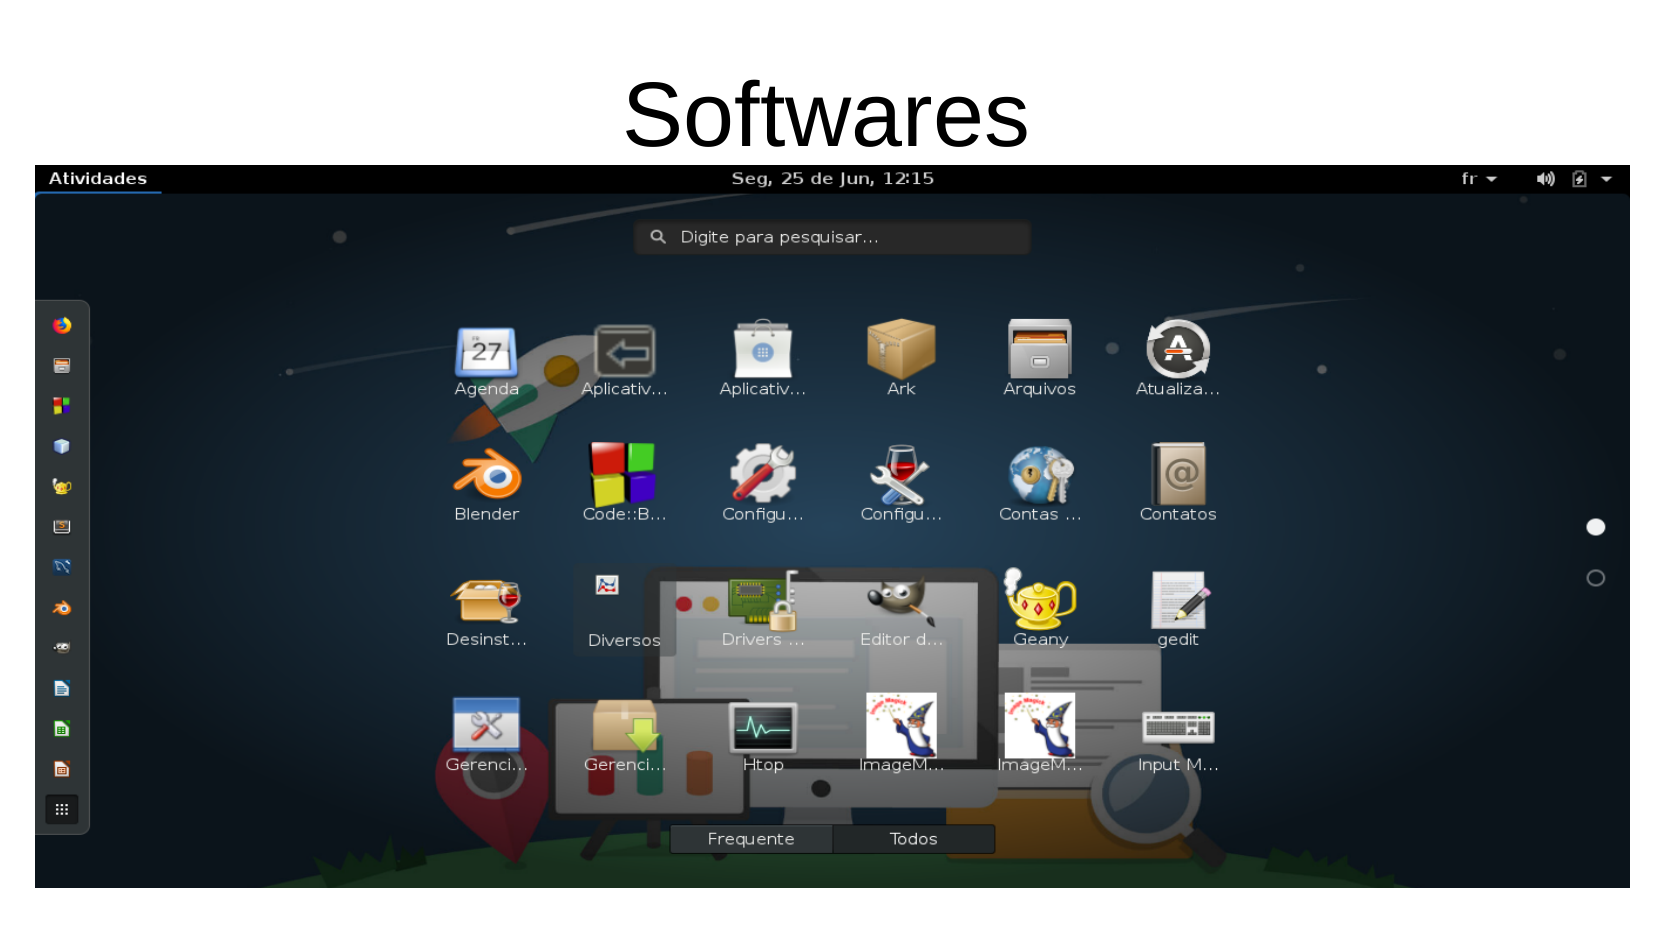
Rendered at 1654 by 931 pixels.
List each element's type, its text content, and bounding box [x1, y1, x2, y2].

picture [35, 165, 1630, 888]
title Softwares [82, 37, 1571, 165]
